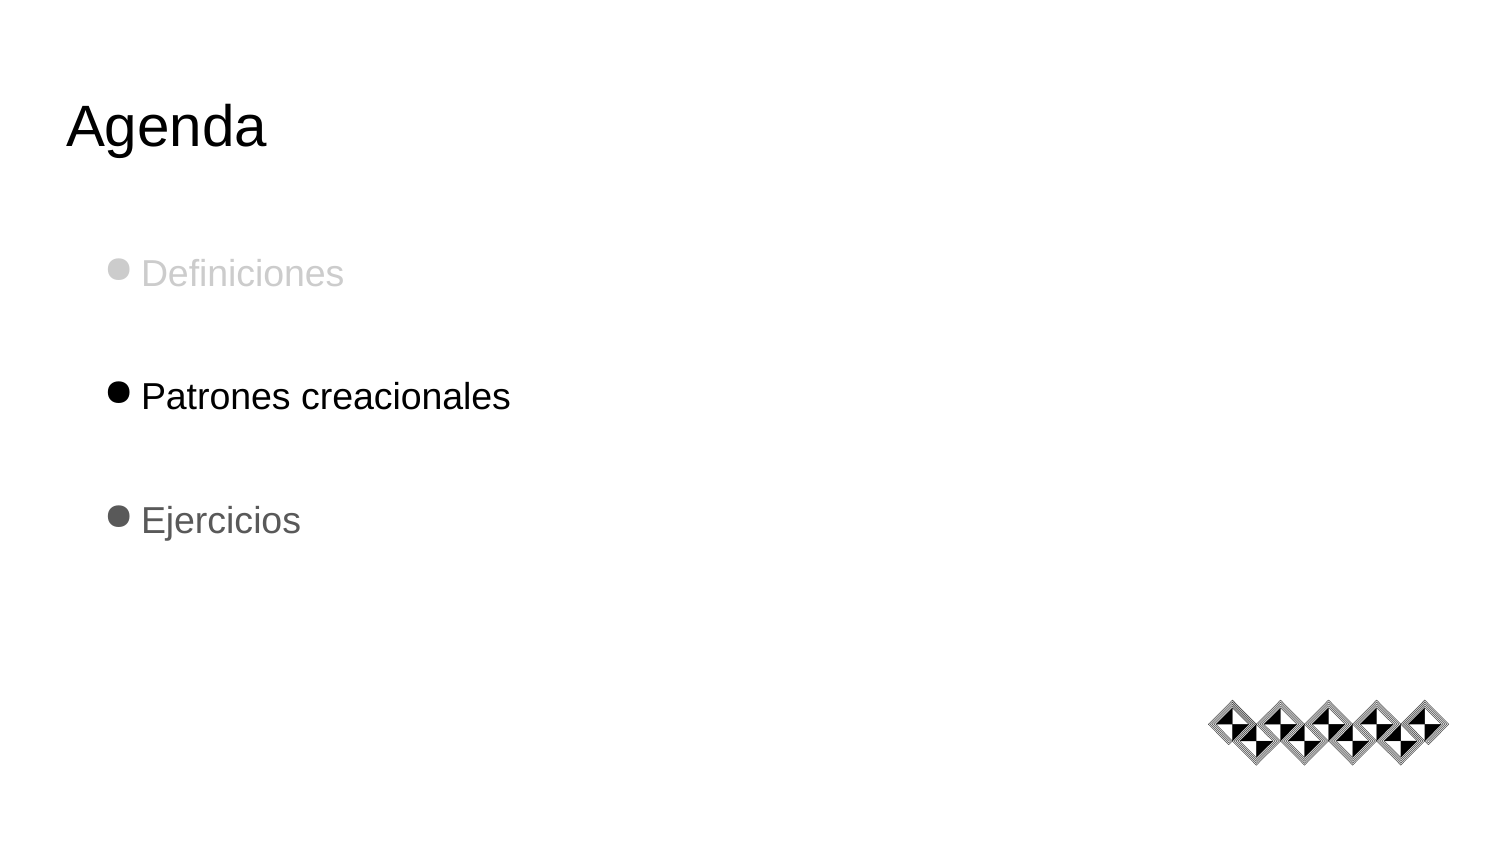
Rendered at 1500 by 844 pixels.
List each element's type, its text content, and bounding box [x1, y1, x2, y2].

picture [1208, 672, 1449, 793]
list Definiciones Patrones creacionales Ejercicios [51, 189, 1449, 750]
title Agenda [51, 72, 1449, 167]
